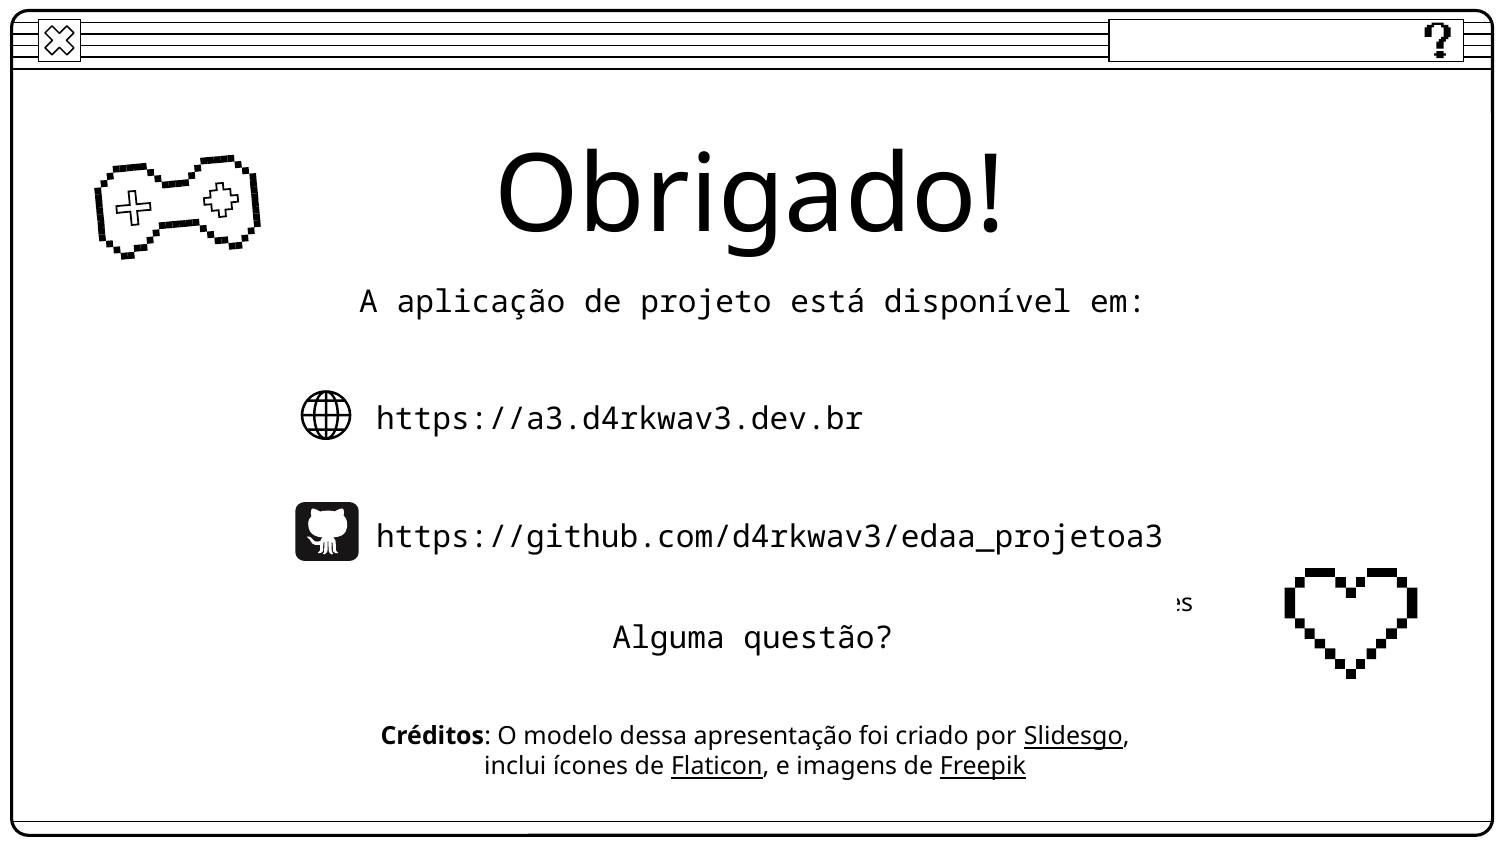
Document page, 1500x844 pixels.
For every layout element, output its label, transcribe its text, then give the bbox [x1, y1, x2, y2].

text_box [1284, 568, 1365, 669]
text_box [94, 154, 261, 260]
picture [295, 501, 359, 562]
subtitle A aplicação de projeto está disponível em: Alguma questão? [265, 265, 1241, 443]
text_box Créditos: O modelo dessa apresentação foi criado por Slidesgo, inclui ícones de Flaticon, e imagens de Freepik [358, 681, 1152, 819]
text_box [1366, 568, 1418, 660]
text_box https://a3.d4rkwav3.dev.br https://github.com/d4rkwav3/edaa_projetoa3 [360, 383, 1182, 532]
text_box [261, 563, 1177, 682]
title Obrigado! [397, 110, 1103, 265]
picture [295, 384, 355, 443]
text_box [1346, 659, 1365, 679]
